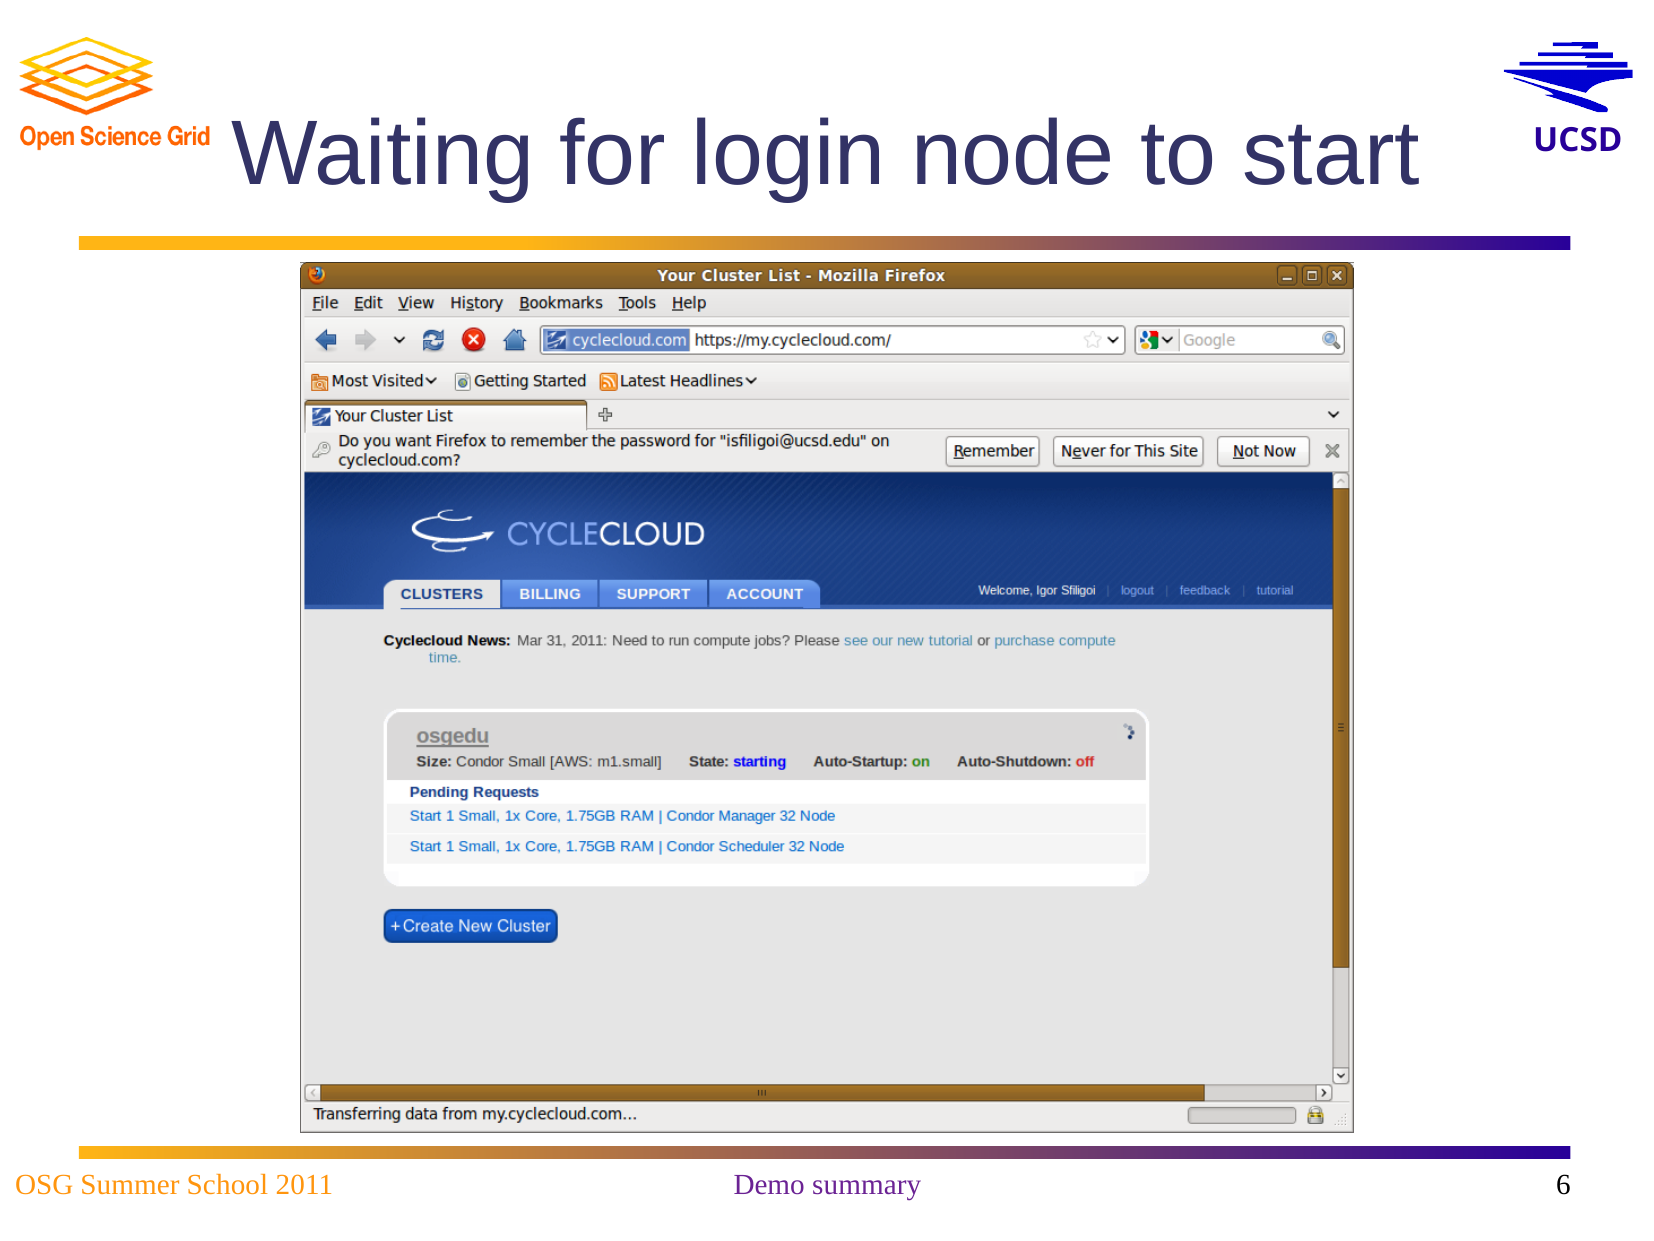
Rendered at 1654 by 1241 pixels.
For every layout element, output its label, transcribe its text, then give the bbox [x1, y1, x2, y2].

picture [0, 14, 229, 167]
picture [1495, 42, 1637, 118]
picture [300, 262, 1354, 1133]
title Waiting for login node to start [82, 56, 1571, 250]
